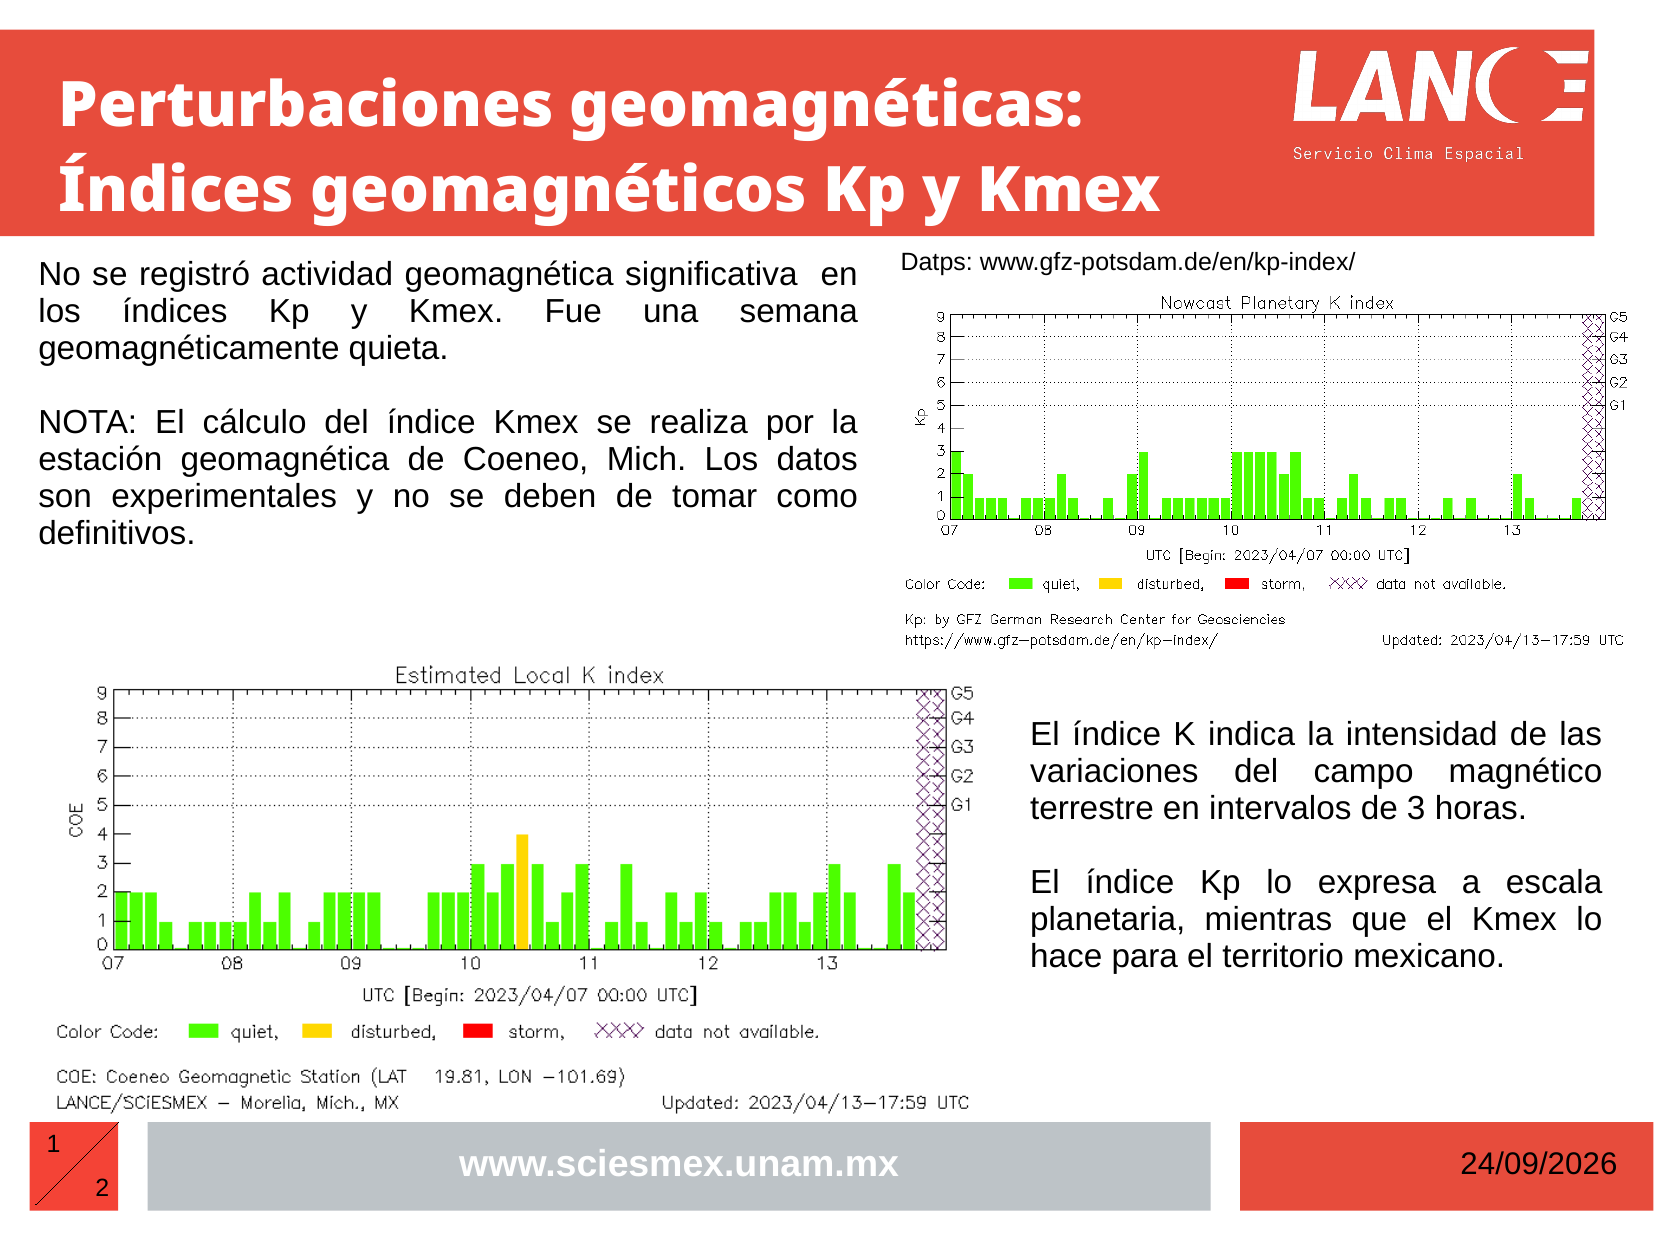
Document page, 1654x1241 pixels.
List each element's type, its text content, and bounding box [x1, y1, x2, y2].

text_box No se registró actividad geomagnética significativa en los índices Kp y Kmex. Fue una semana geomagnéticamente quieta. NOTA: El cálculo del índice Kmex se realiza por la estación geomagnética de Coeneo, Mich. Los datos son experimentales y no se deben de tomar como definitivos. [23, 248, 875, 650]
text_box <número> [31, 1122, 176, 1170]
text_box 2 [35, 1151, 125, 1209]
picture [1293, 47, 1589, 162]
title Perturbaciones geomagnéticas: Índices geomagnéticos Kp y Kmex [59, 59, 1312, 207]
text_box El índice K indica la intensidad de las variaciones del campo magnético terrestre en intervalos de 3 horas. El índice Kp lo expresa a escala planetaria, mientras que el Kmex lo hace para el territorio mexicano. [1015, 707, 1619, 1052]
picture [47, 277, 1642, 1116]
text_box Datps: www.gfz-potsdam.de/en/kp-index/ [885, 240, 1654, 284]
text_box 13/04/2023 [1424, 1122, 1654, 1205]
text_box www.sciesmex.unam.mx [153, 1122, 1205, 1205]
